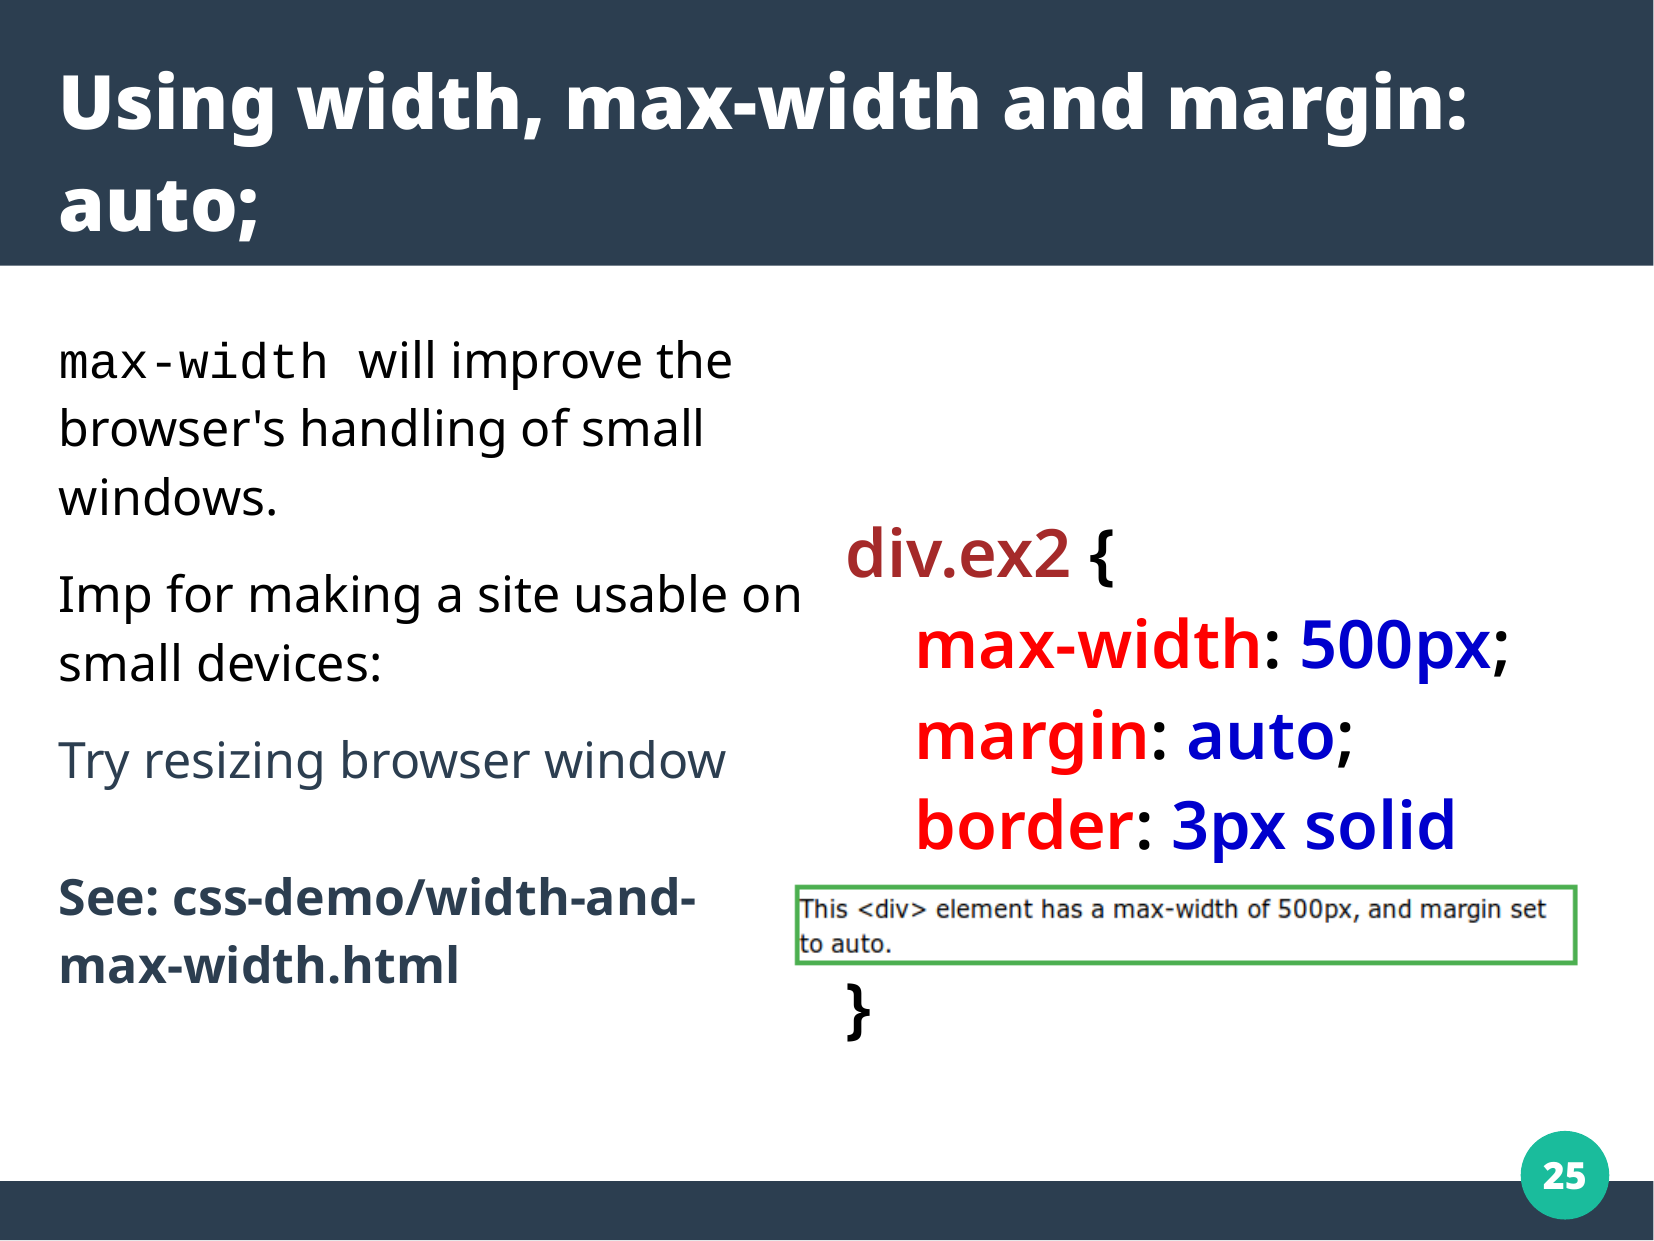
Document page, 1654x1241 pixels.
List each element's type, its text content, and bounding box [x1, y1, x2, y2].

picture [767, 863, 1592, 975]
list div.ex2 { max-width: 500px; margin: auto; border: 3px solid #73AD21; } [845, 324, 1596, 1152]
title Using width, max-width and margin: auto; [59, 49, 1595, 207]
list max-width will improve the browser's handling of small windows. Imp for making a site usable on small devices: Try resizing browser window See: css-demo/width-and-max-width.html [59, 324, 809, 1152]
